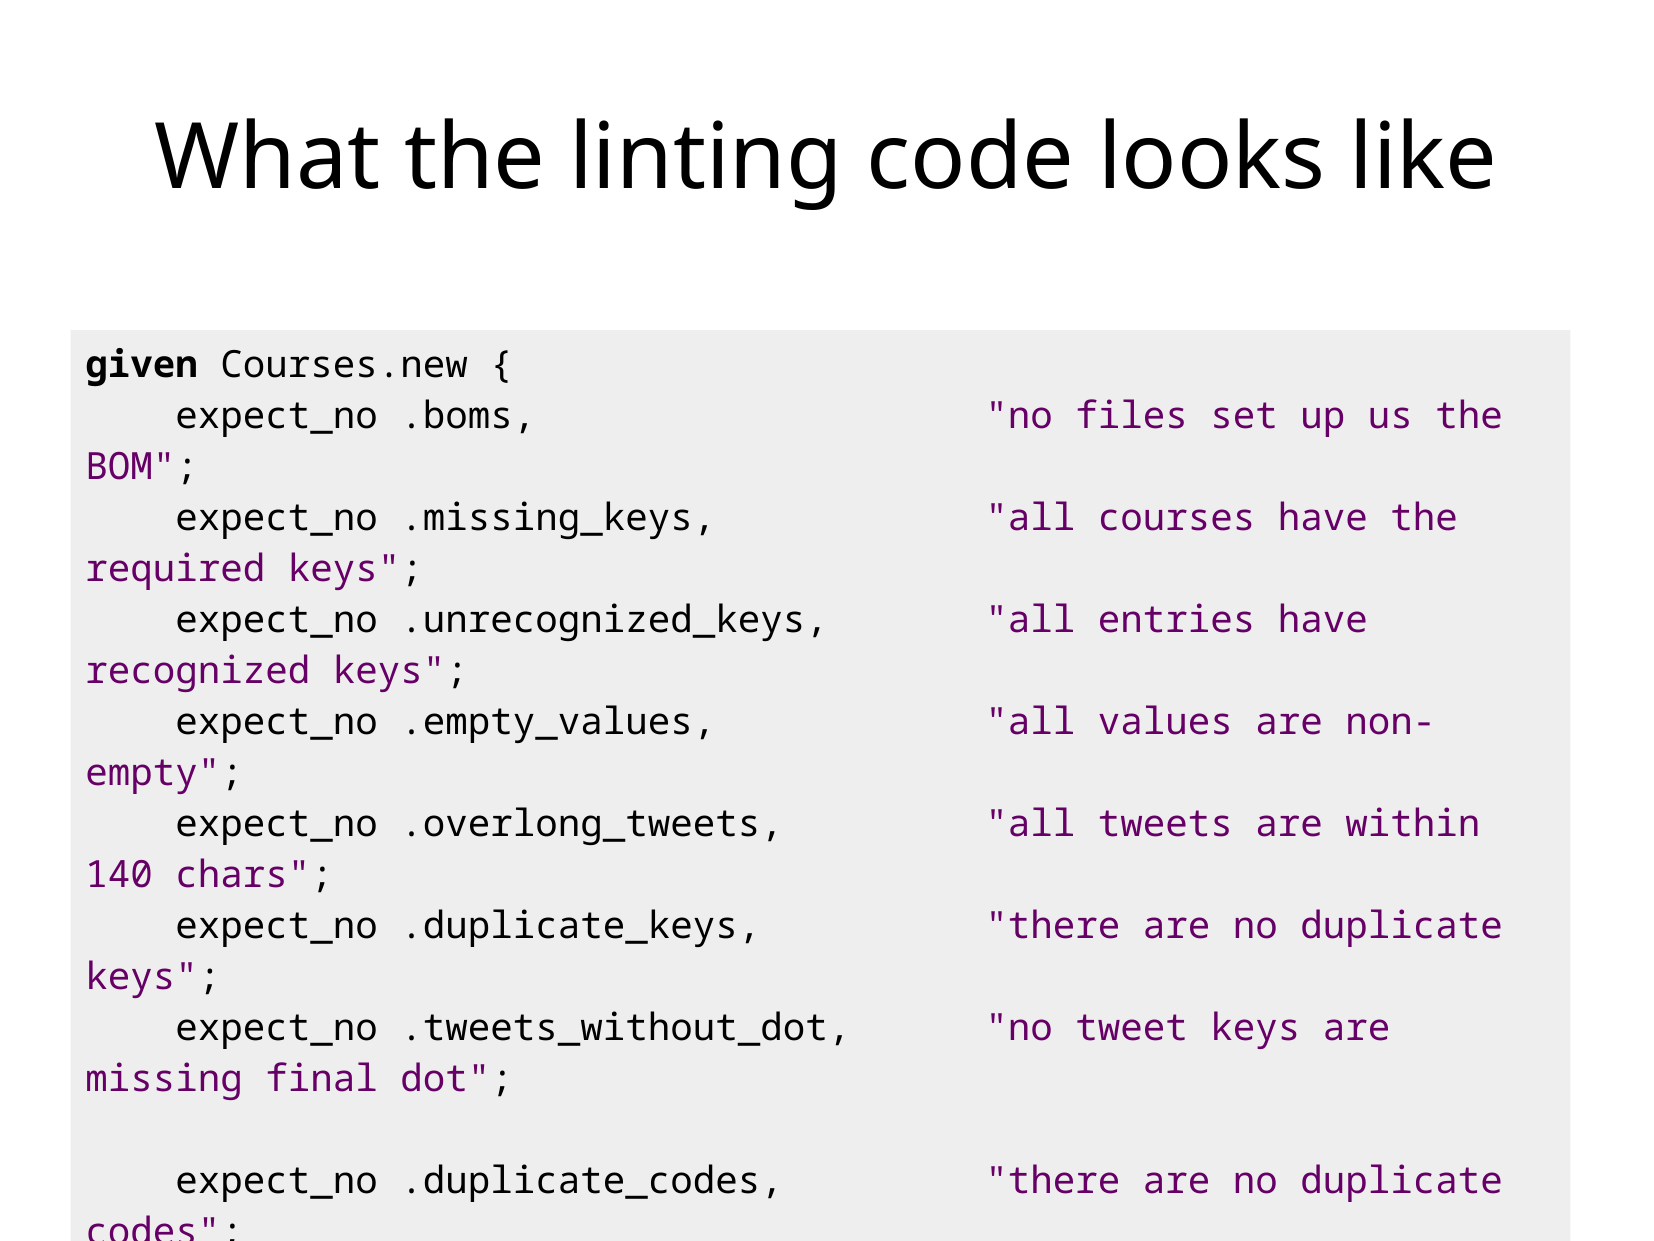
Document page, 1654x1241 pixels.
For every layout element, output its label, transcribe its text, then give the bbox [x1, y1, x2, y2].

text_box given Courses.new { expect_no .boms, "no files set up us the BOM"; expect_no .missing_keys, "all courses have the required keys"; expect_no .unrecognized_keys, "all entries have recognized keys"; expect_no .empty_values, "all values are non-empty"; expect_no .overlong_tweets, "all tweets are within 140 chars"; expect_no .duplicate_keys, "there are no duplicate keys"; expect_no .tweets_without_dot, "no tweet keys are missing final dot"; expect_no .duplicate_codes, "there are no duplicate codes"; expect_no .en_courses_without_sv, "all en courses have sv courses"; expect_no .sv_courses_without_en, "all sv courses have en courses"; expect_no .todo_entries, "there are no TODO entries"; } [70, 330, 1571, 911]
subtitle It's actually an API on top of Test.pm. The &expect_no function uses &is under the hood. [82, 12, 1571, 330]
